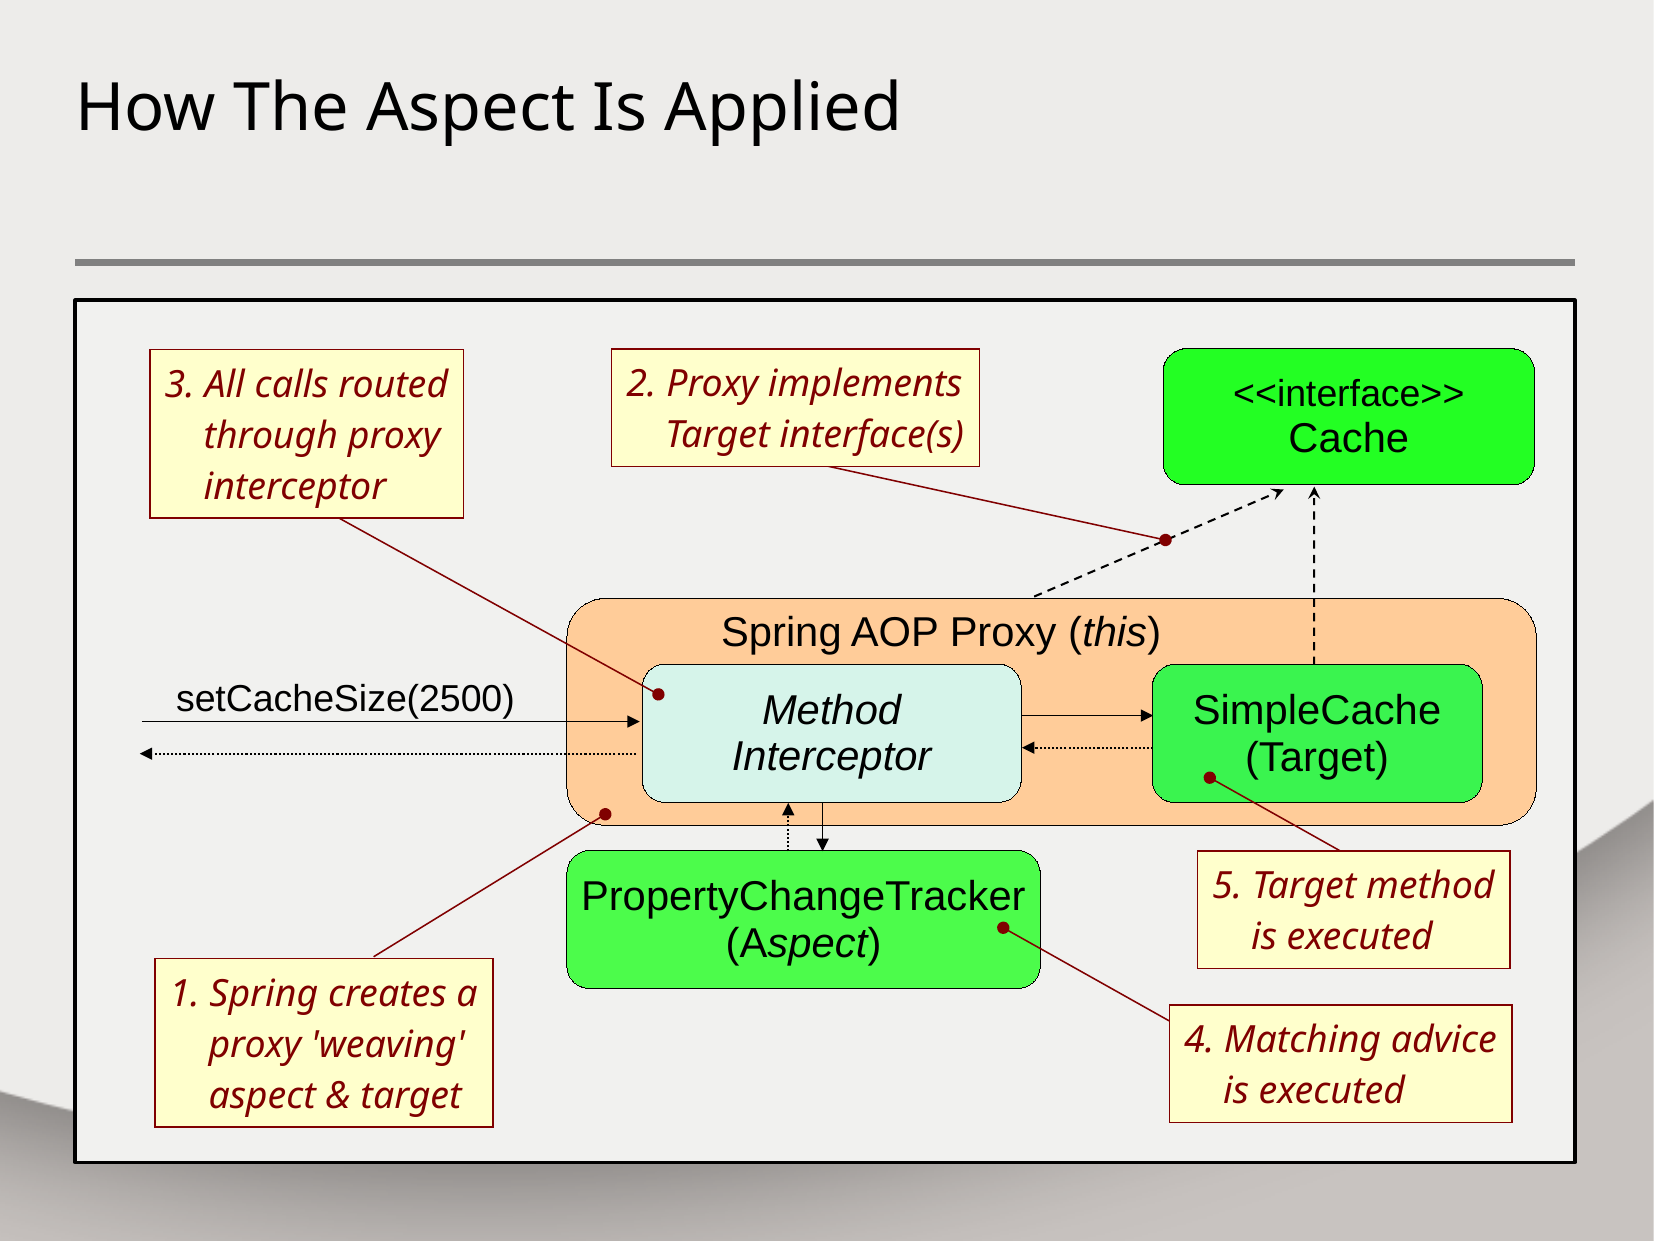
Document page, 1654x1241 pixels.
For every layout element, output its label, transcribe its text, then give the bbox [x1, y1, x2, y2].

text_box PropertyChangeTracker (Aspect) [566, 850, 1041, 989]
text_box 1. Spring creates a proxy 'weaving' aspect & target [154, 958, 493, 1128]
text_box <<interface>> Cache [1163, 348, 1535, 485]
text_box 4. Matching advice is executed [1169, 1005, 1513, 1123]
picture [0, 0, 1654, 1241]
text_box Method Interceptor [642, 664, 1022, 803]
text_box Spring AOP Proxy (this) [706, 600, 1287, 718]
text_box 2. Proxy implements Target interface(s) [611, 349, 980, 467]
text_box 3. All calls routed through proxy interceptor [149, 349, 464, 519]
text_box [75, 300, 1576, 1163]
title How The Aspect Is Applied [75, 75, 1576, 226]
text_box SimpleCache (Target) [1152, 664, 1483, 803]
text_box setCacheSize(2500) [161, 669, 530, 728]
text_box 5. Target method is executed [1197, 851, 1510, 969]
